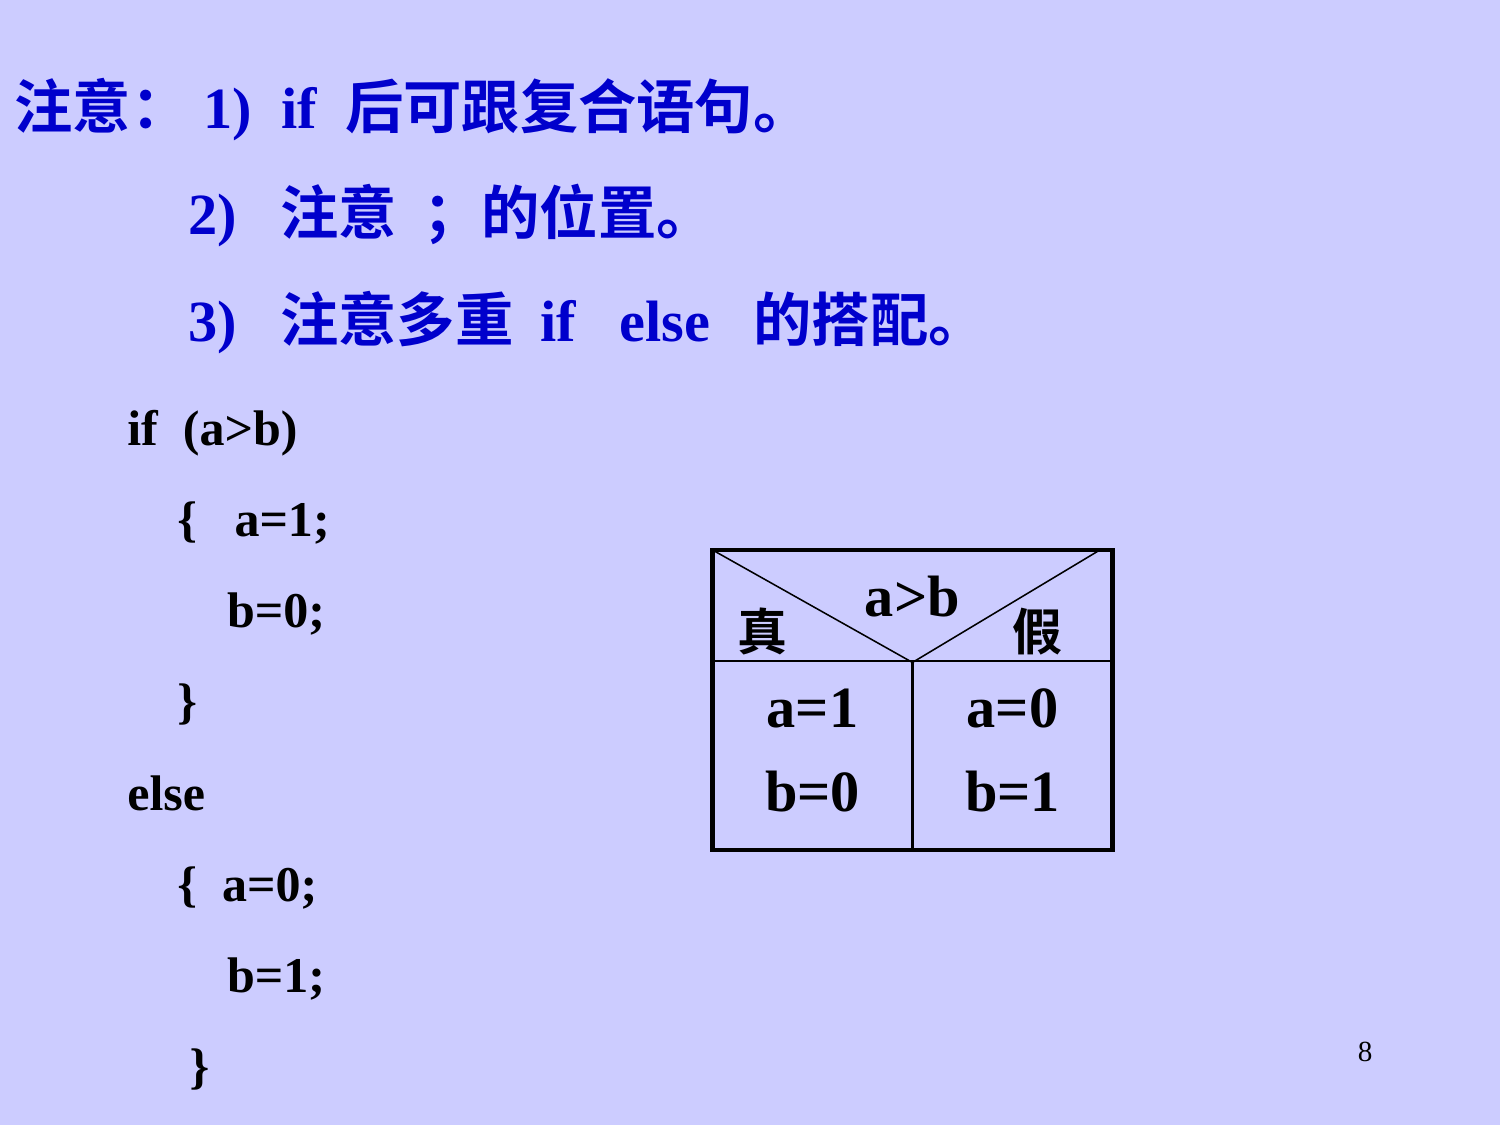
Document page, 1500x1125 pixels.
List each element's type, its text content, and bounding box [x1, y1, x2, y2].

text_box 真 [725, 599, 801, 661]
text_box if (a>b) { a=1; b=0; } else { a=0; b=1; } [112, 387, 463, 1102]
text_box a=0 b=1 [914, 662, 1110, 771]
text_box a>b [1022, 552, 1110, 660]
text_box 注意：1) if 后可跟复合语句。 2) 注意 ；的位置。 3) 注意多重 if else 的搭配。 [0, 62, 1000, 361]
text_box <编号> [1074, 1025, 1388, 1101]
text_box a>b [920, 613, 999, 660]
text_box a=1 b=0 [715, 662, 911, 826]
text_box a>b [801, 602, 904, 660]
text_box a>b [715, 553, 796, 660]
text_box a>b [720, 552, 1093, 660]
text_box 假 [999, 599, 1076, 661]
